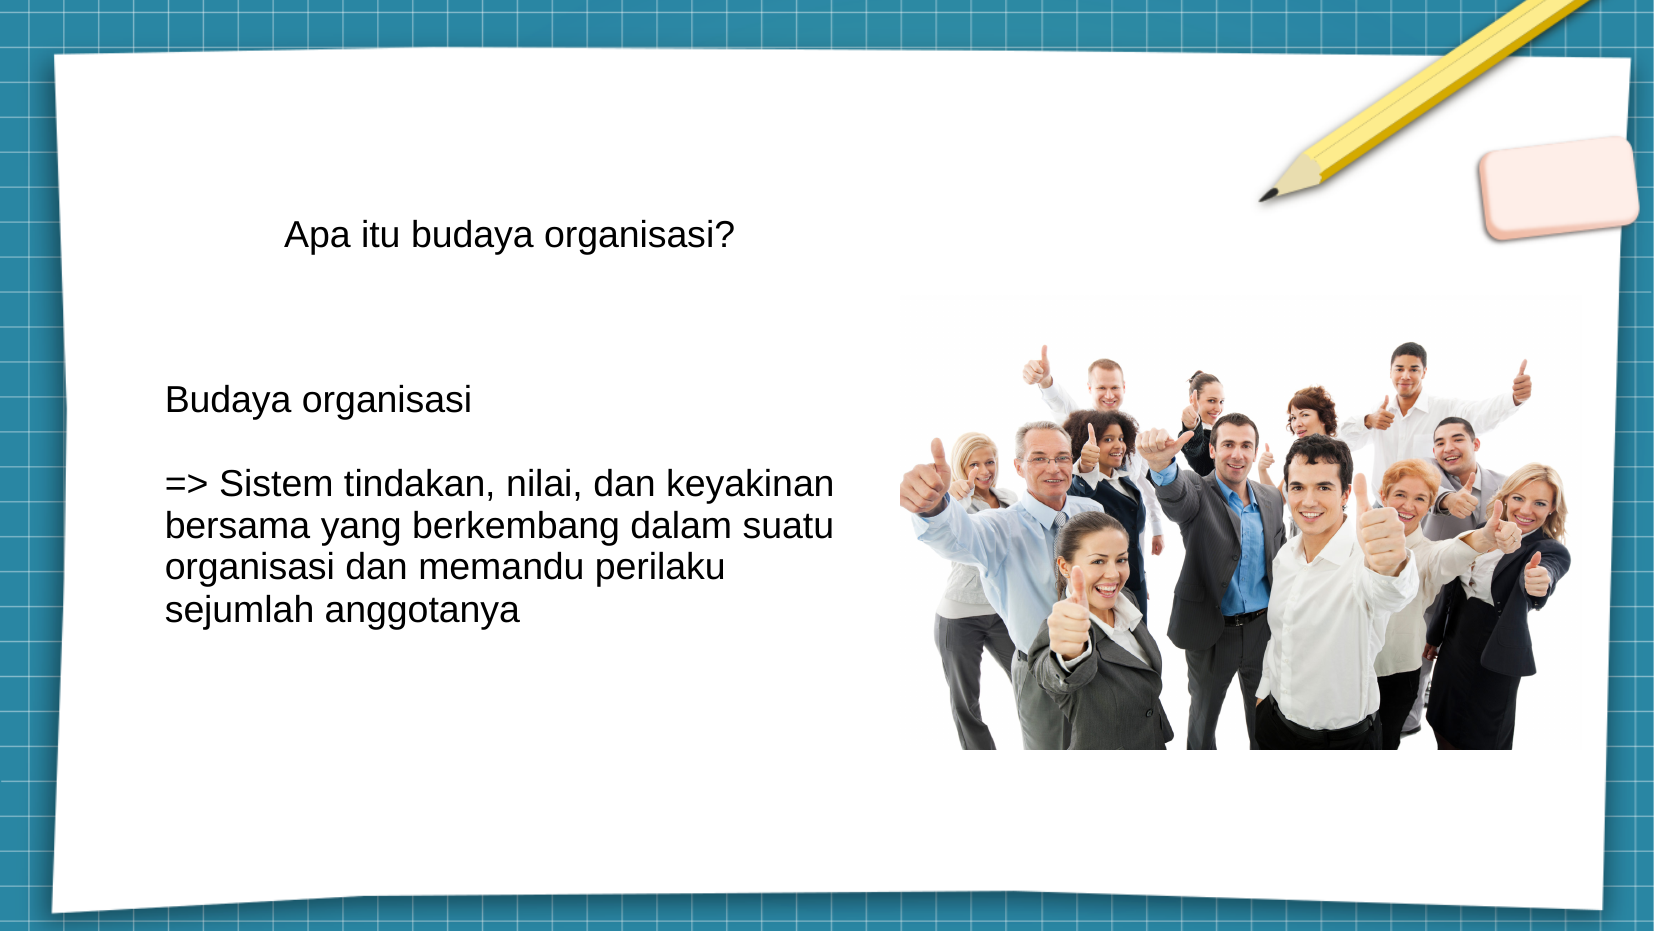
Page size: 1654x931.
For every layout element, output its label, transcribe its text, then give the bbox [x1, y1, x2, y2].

text_box Budaya organisasi => Sistem tindakan, nilai, dan keyakinan bersama yang berkembang dalam suatu organisasi dan memandu perilaku sejumlah anggotanya [150, 370, 863, 638]
text_box Apa itu budaya organisasi? [269, 205, 751, 263]
picture [0, 0, 1654, 931]
